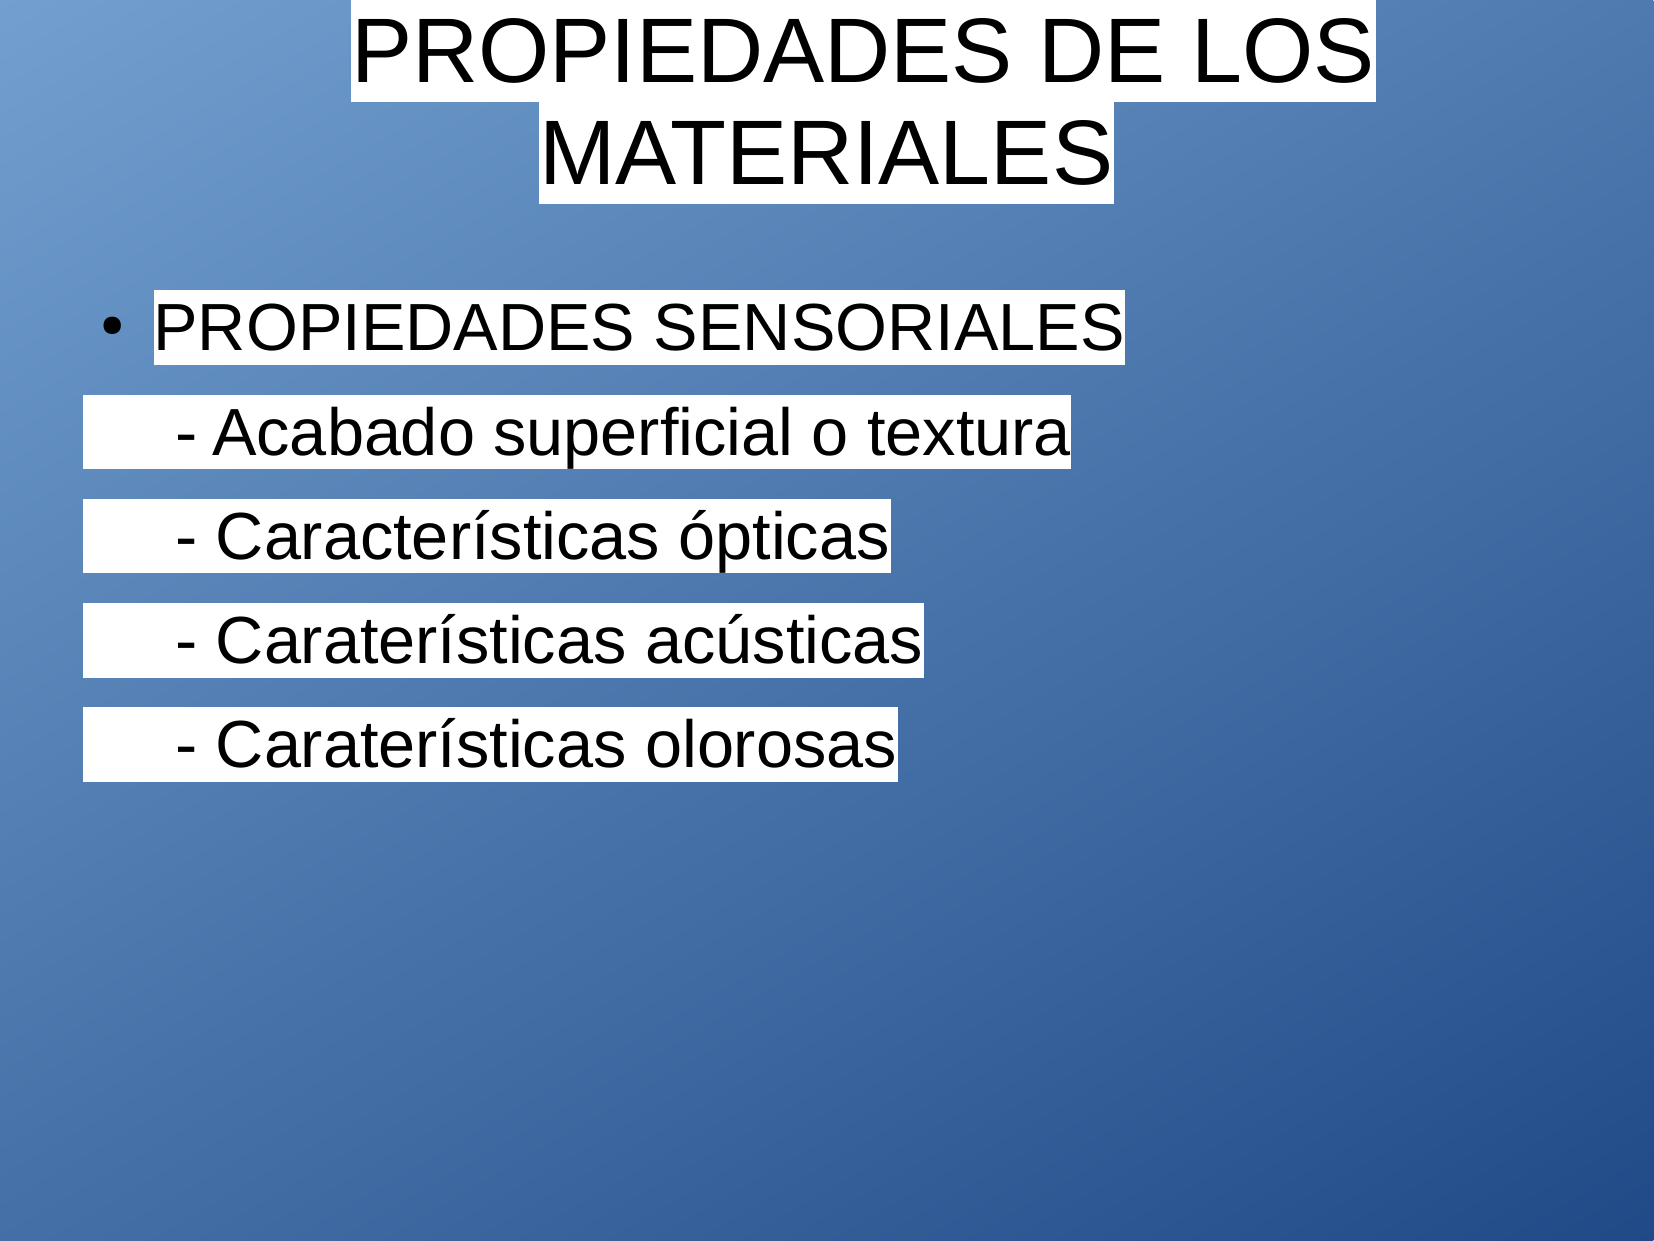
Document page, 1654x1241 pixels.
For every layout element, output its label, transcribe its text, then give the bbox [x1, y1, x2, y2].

list PROPIEDADES SENSORIALES - Acabado superficial o textura - Características ópticas - Caraterísticas acústicas - Caraterísticas olorosas [82, 290, 1571, 1010]
title PROPIEDADES DE LOS MATERIALES [82, 0, 1571, 290]
